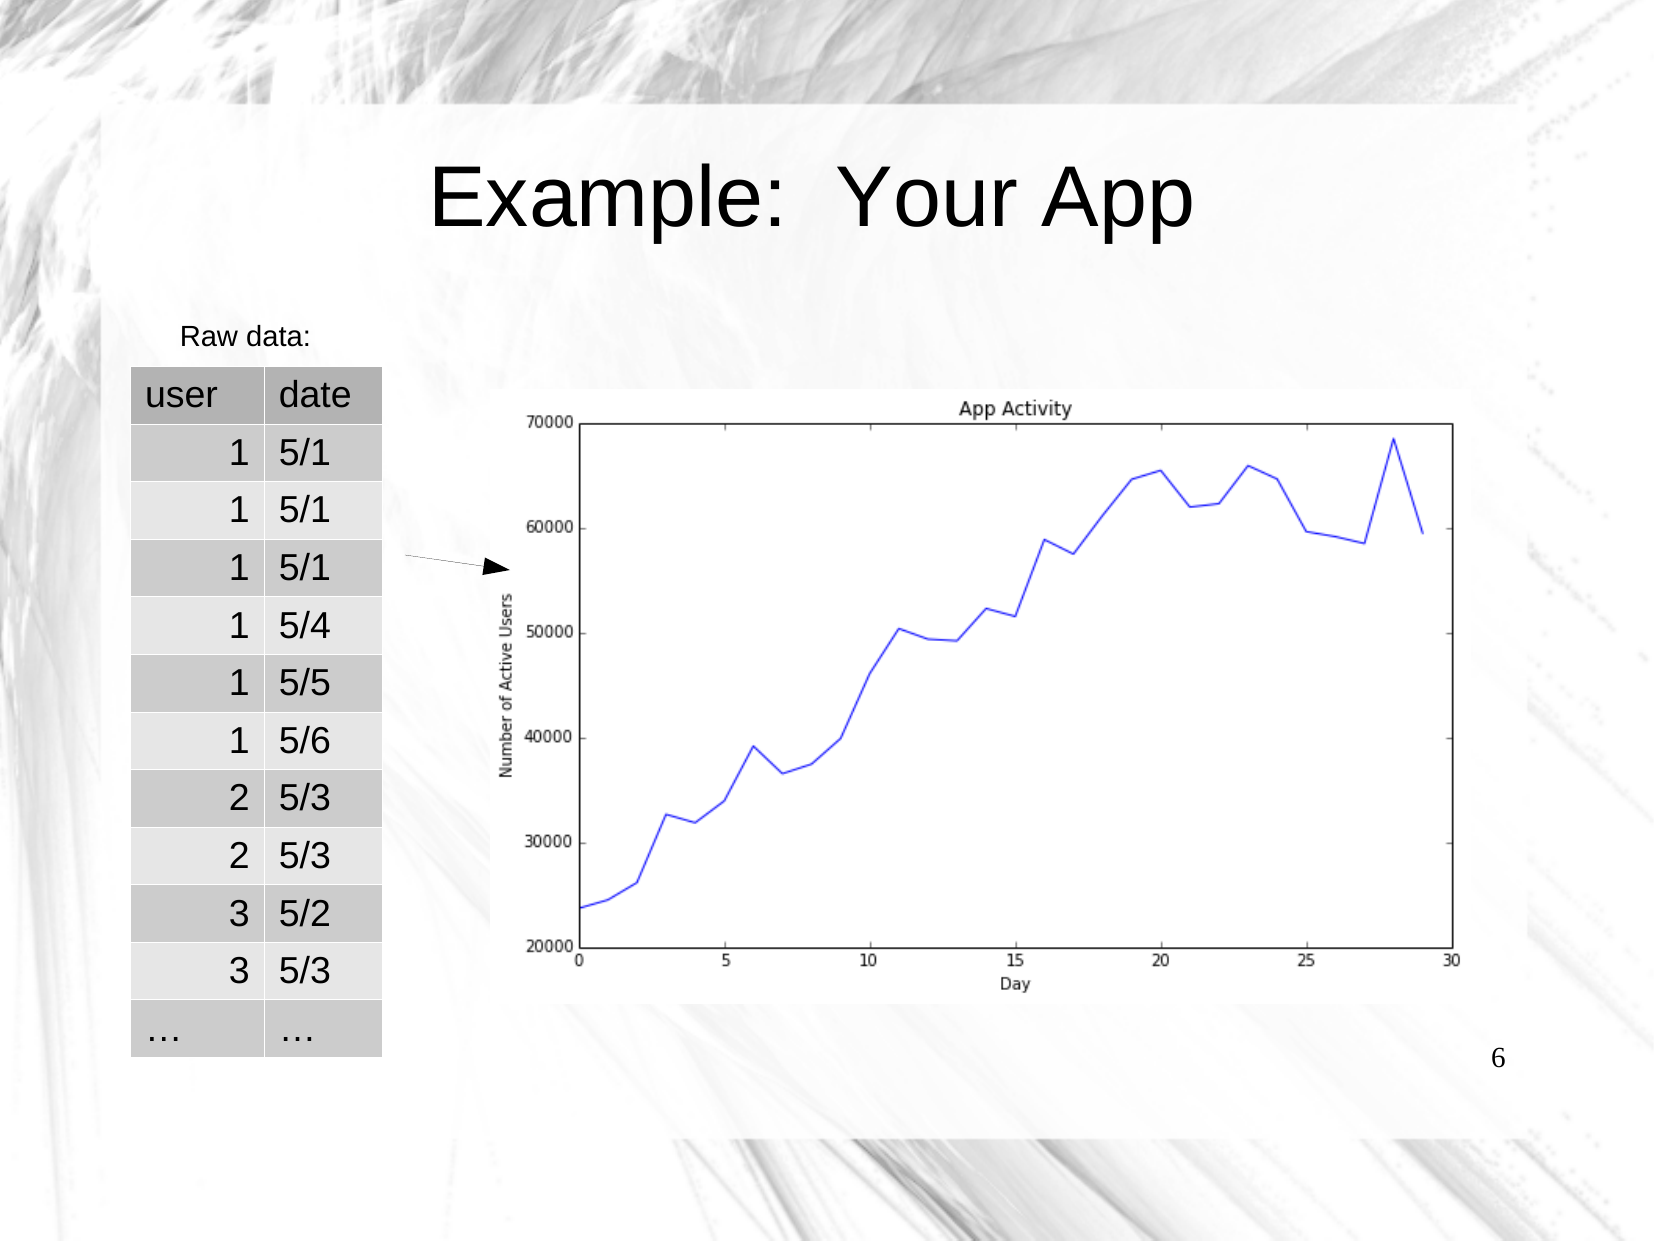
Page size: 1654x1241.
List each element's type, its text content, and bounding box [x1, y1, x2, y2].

table_cell 5/3 [265, 943, 382, 999]
table_cell 5/5 [265, 655, 382, 712]
table_cell 5/1 [265, 540, 382, 596]
picture [0, 0, 1654, 1241]
table_cell 1 [131, 540, 264, 596]
table_cell 1 [131, 597, 264, 654]
table_cell 5/2 [265, 885, 382, 942]
table_cell 3 [131, 885, 264, 942]
title Example: Your App [118, 112, 1506, 281]
table_cell 5/3 [265, 828, 382, 884]
table_cell … [265, 1000, 382, 1057]
table_cell 1 [131, 425, 264, 481]
table_cell 2 [131, 828, 264, 884]
table_cell 3 [131, 943, 264, 999]
table_cell 5/1 [265, 482, 382, 539]
table_cell 5/1 [265, 425, 382, 481]
table_cell 1 [131, 713, 264, 769]
text_box Raw data: [165, 312, 327, 361]
table_cell 5/6 [265, 713, 382, 769]
table_cell … [131, 1000, 264, 1057]
table_header user [131, 367, 264, 424]
table_header date [265, 367, 382, 424]
table_cell 2 [131, 770, 264, 827]
table_cell 5/3 [265, 770, 382, 827]
table_cell 1 [131, 655, 264, 712]
table_cell 1 [131, 482, 264, 539]
table_cell 5/4 [265, 597, 382, 654]
